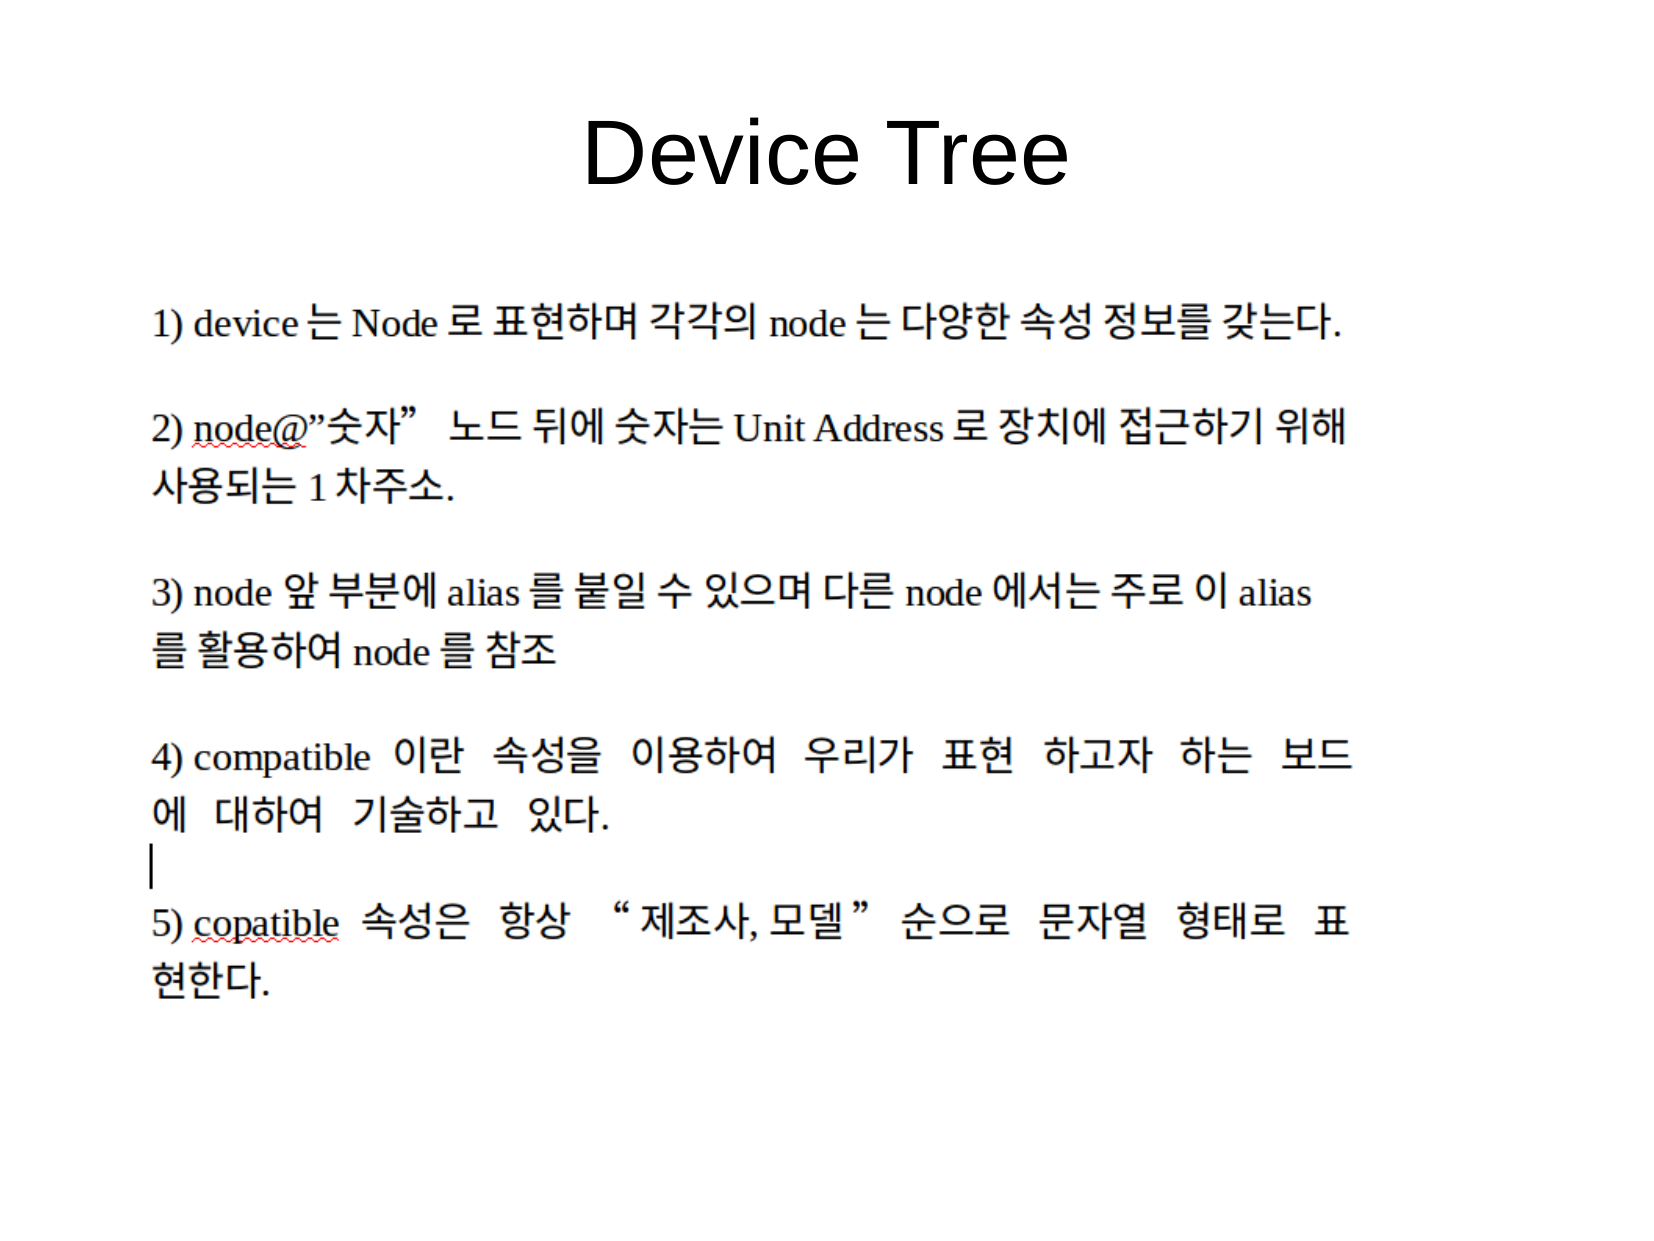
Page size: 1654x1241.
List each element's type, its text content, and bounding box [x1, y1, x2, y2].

title Device Tree [82, 49, 1571, 257]
picture [142, 299, 1381, 1002]
